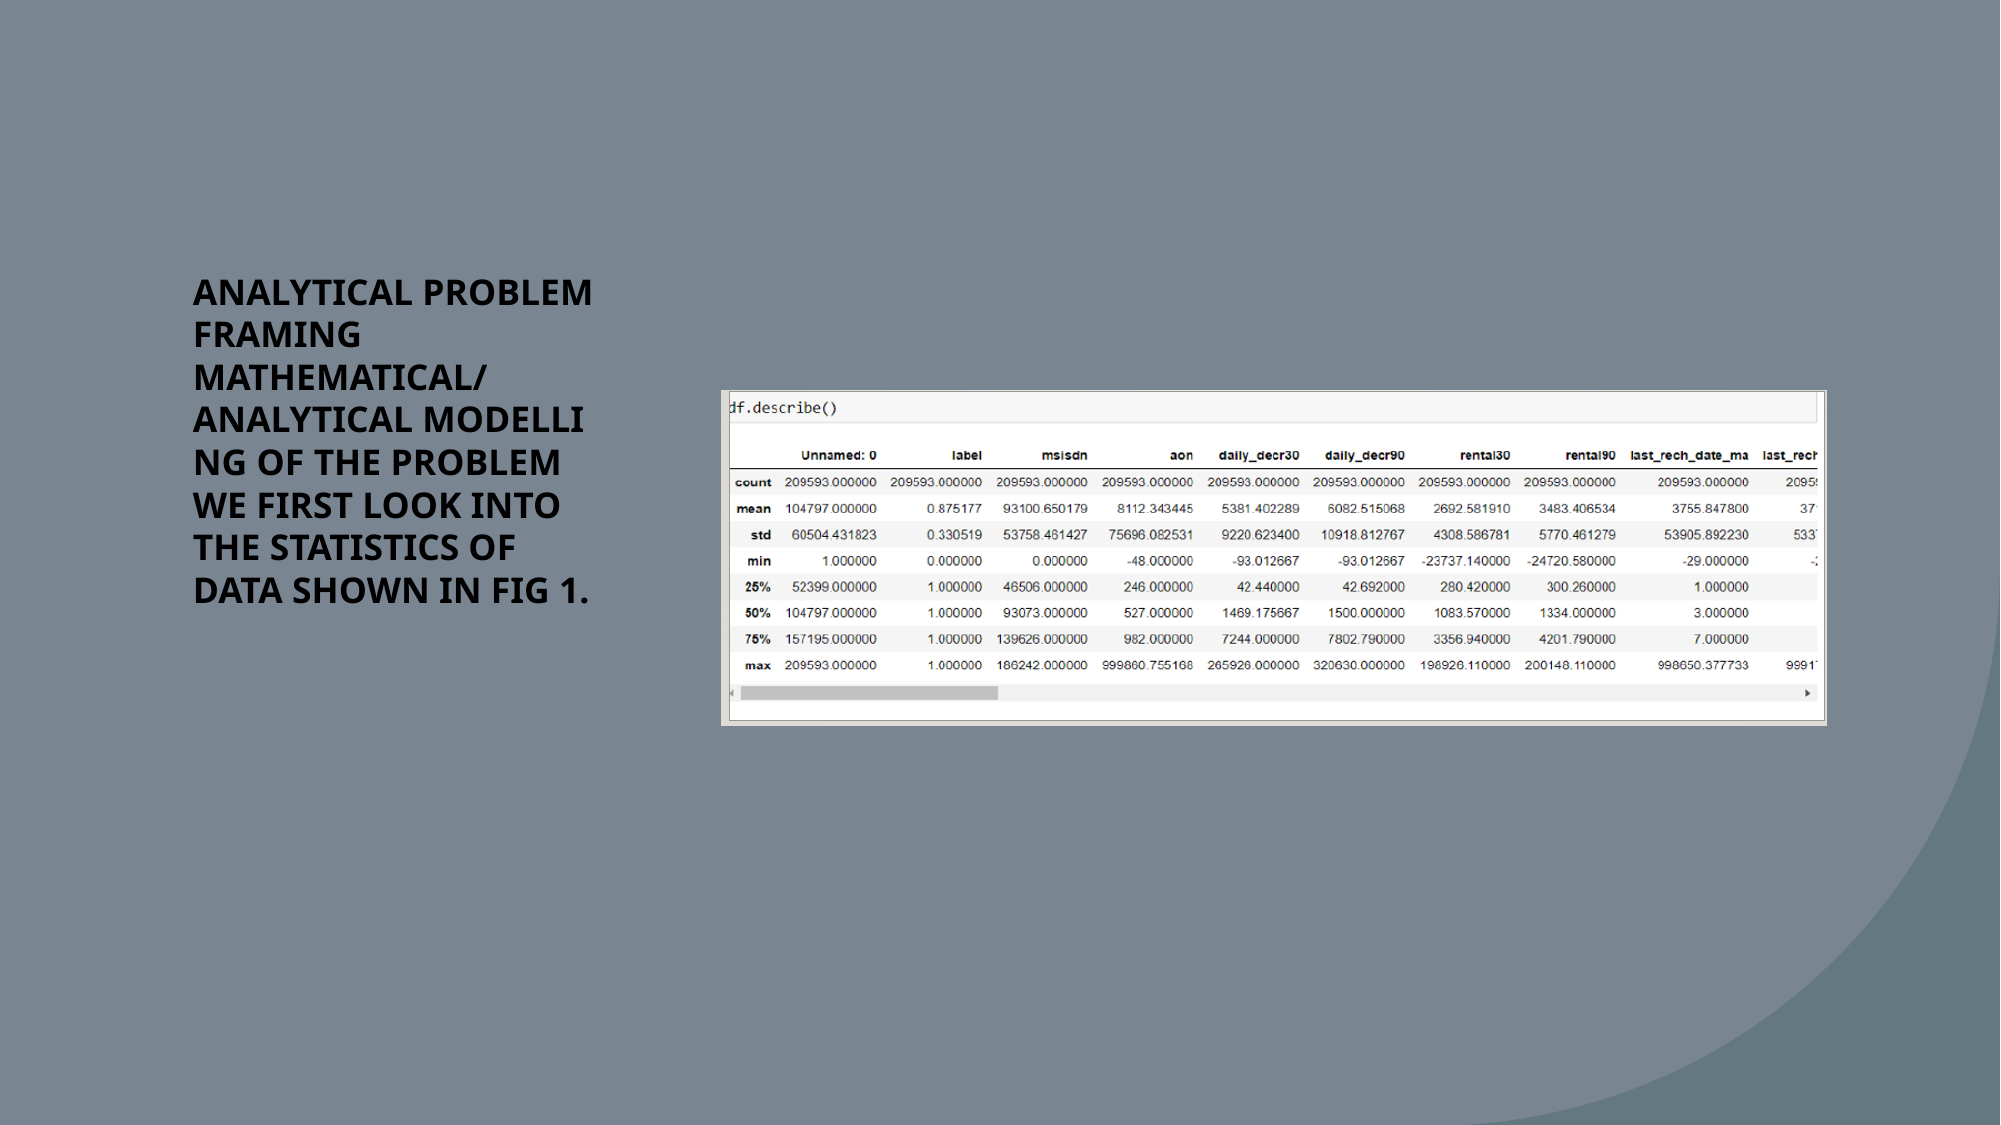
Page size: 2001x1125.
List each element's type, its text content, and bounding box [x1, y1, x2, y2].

picture [721, 390, 1827, 726]
title Analytical Problem Framing Mathematical/ Analytical Modelling of the Problem We first look into the statistics of data shown in fig 1. [177, 262, 610, 781]
text_box [0, 0, 2000, 1125]
